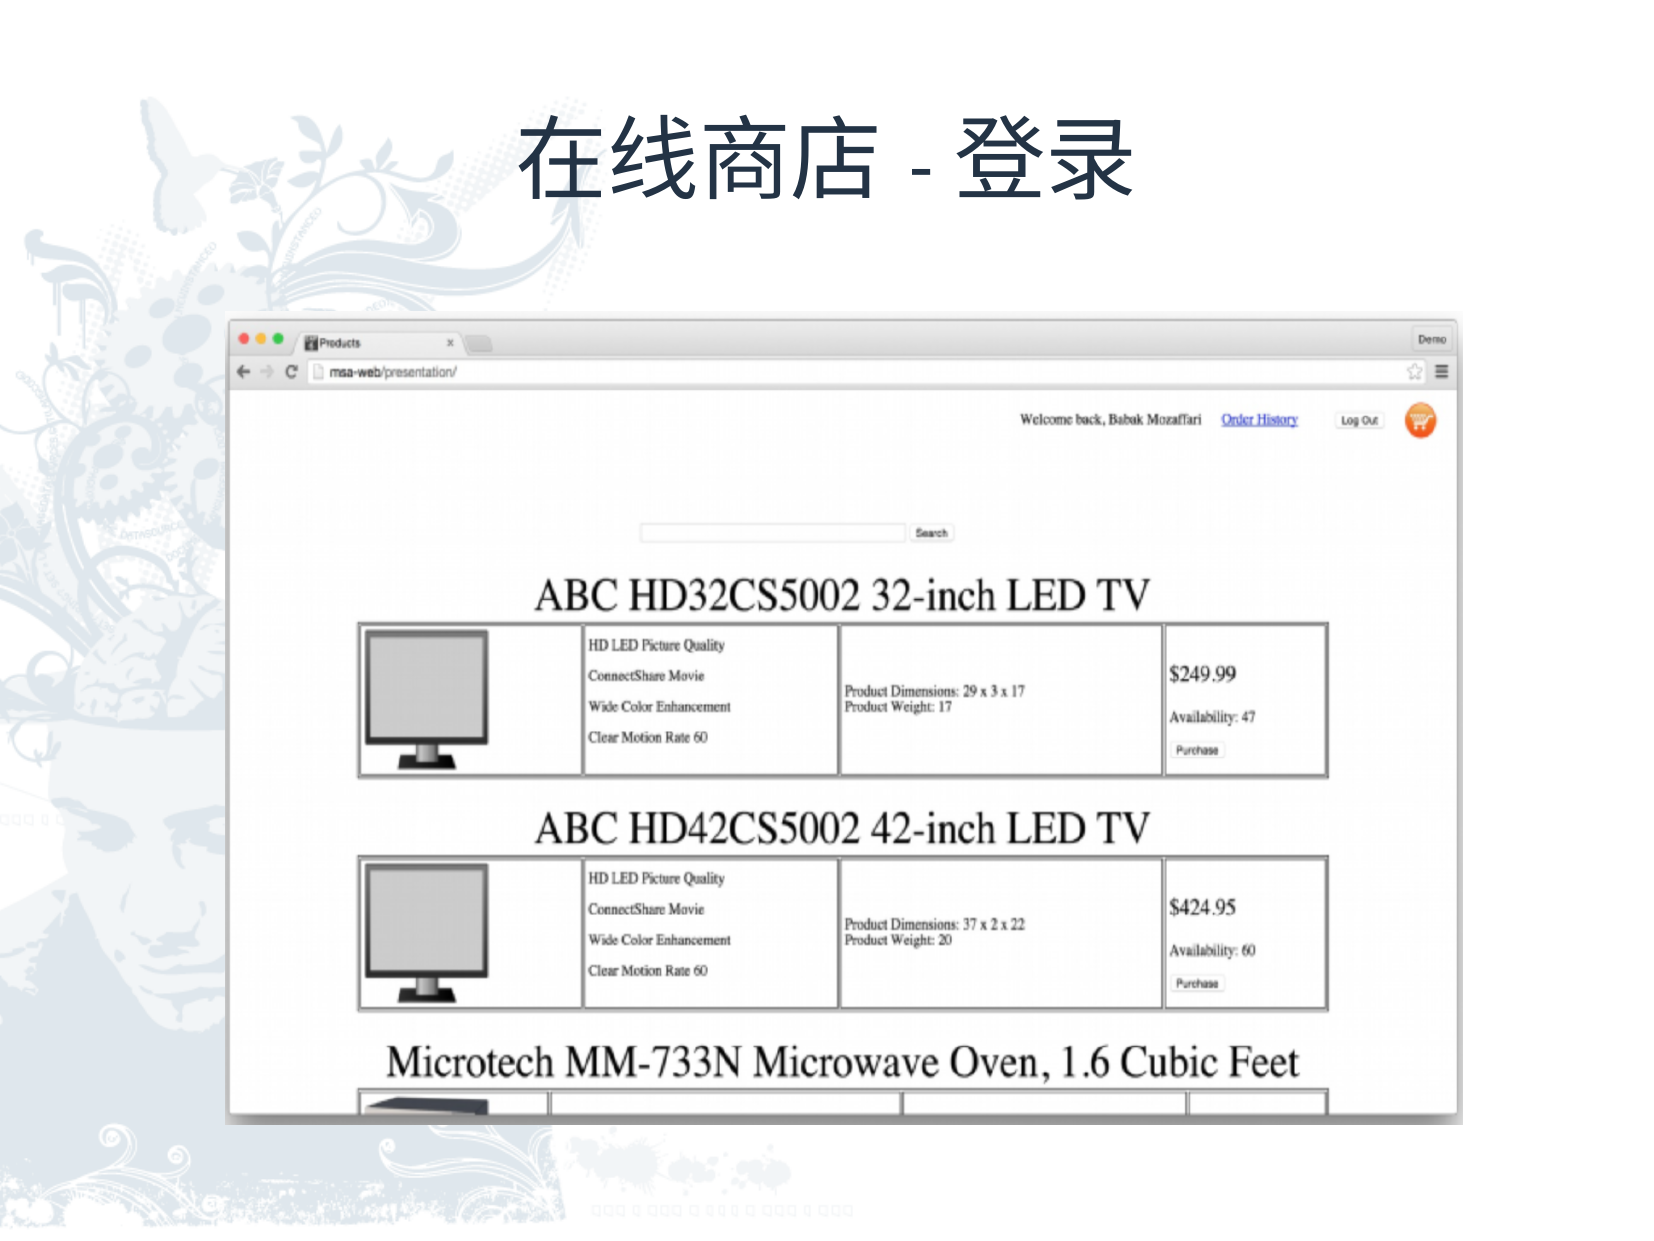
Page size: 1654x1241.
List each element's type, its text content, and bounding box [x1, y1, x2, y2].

picture [0, 0, 1654, 1241]
title 在线商店-登录 [82, 49, 1571, 257]
